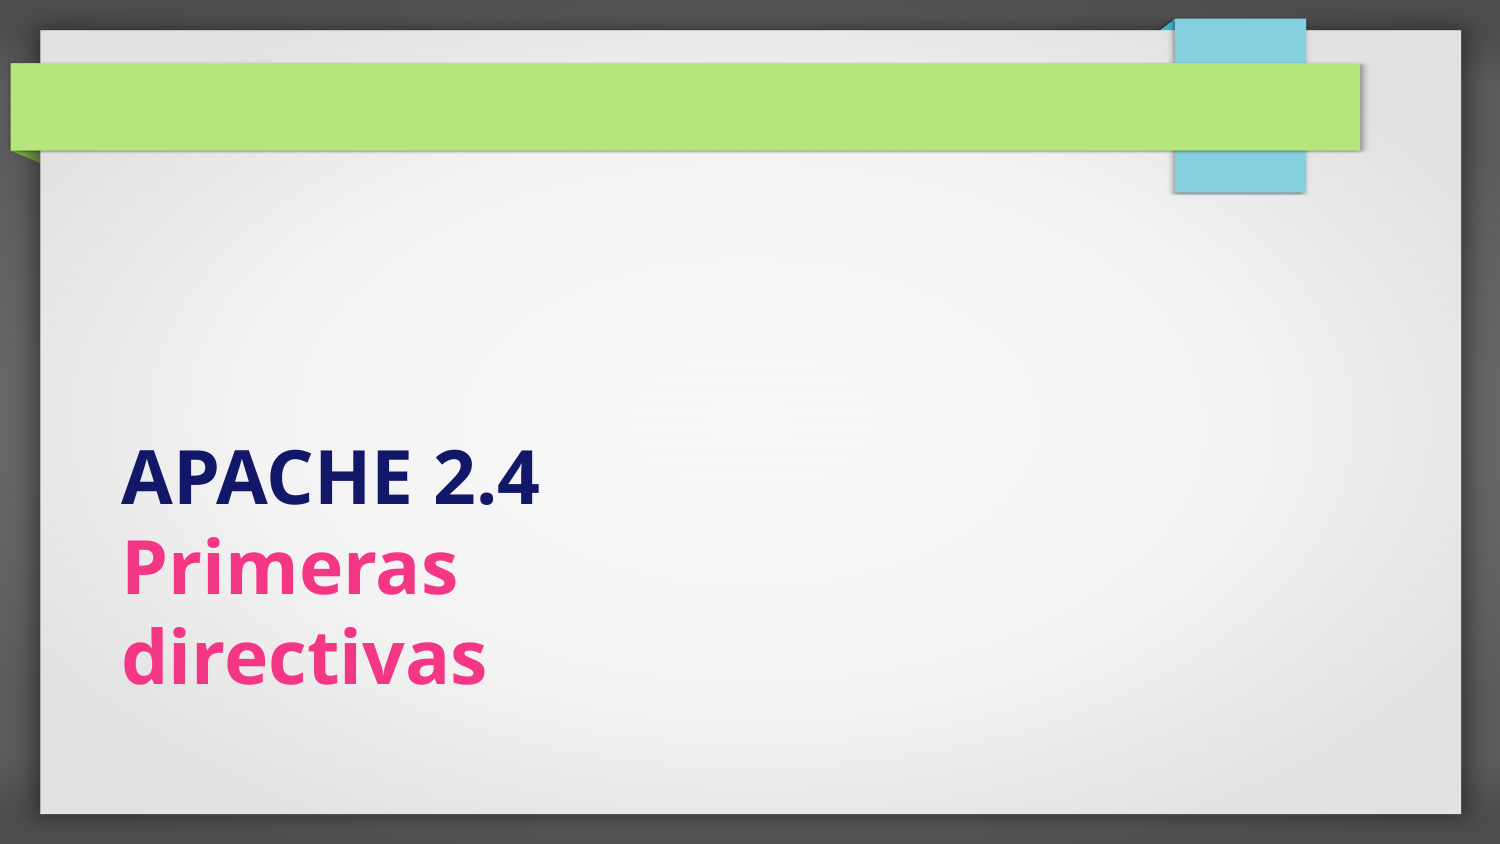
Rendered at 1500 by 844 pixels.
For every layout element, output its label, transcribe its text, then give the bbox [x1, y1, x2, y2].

picture [0, 0, 1500, 844]
title APACHE 2.4 Primeras directivas [106, 520, 801, 715]
